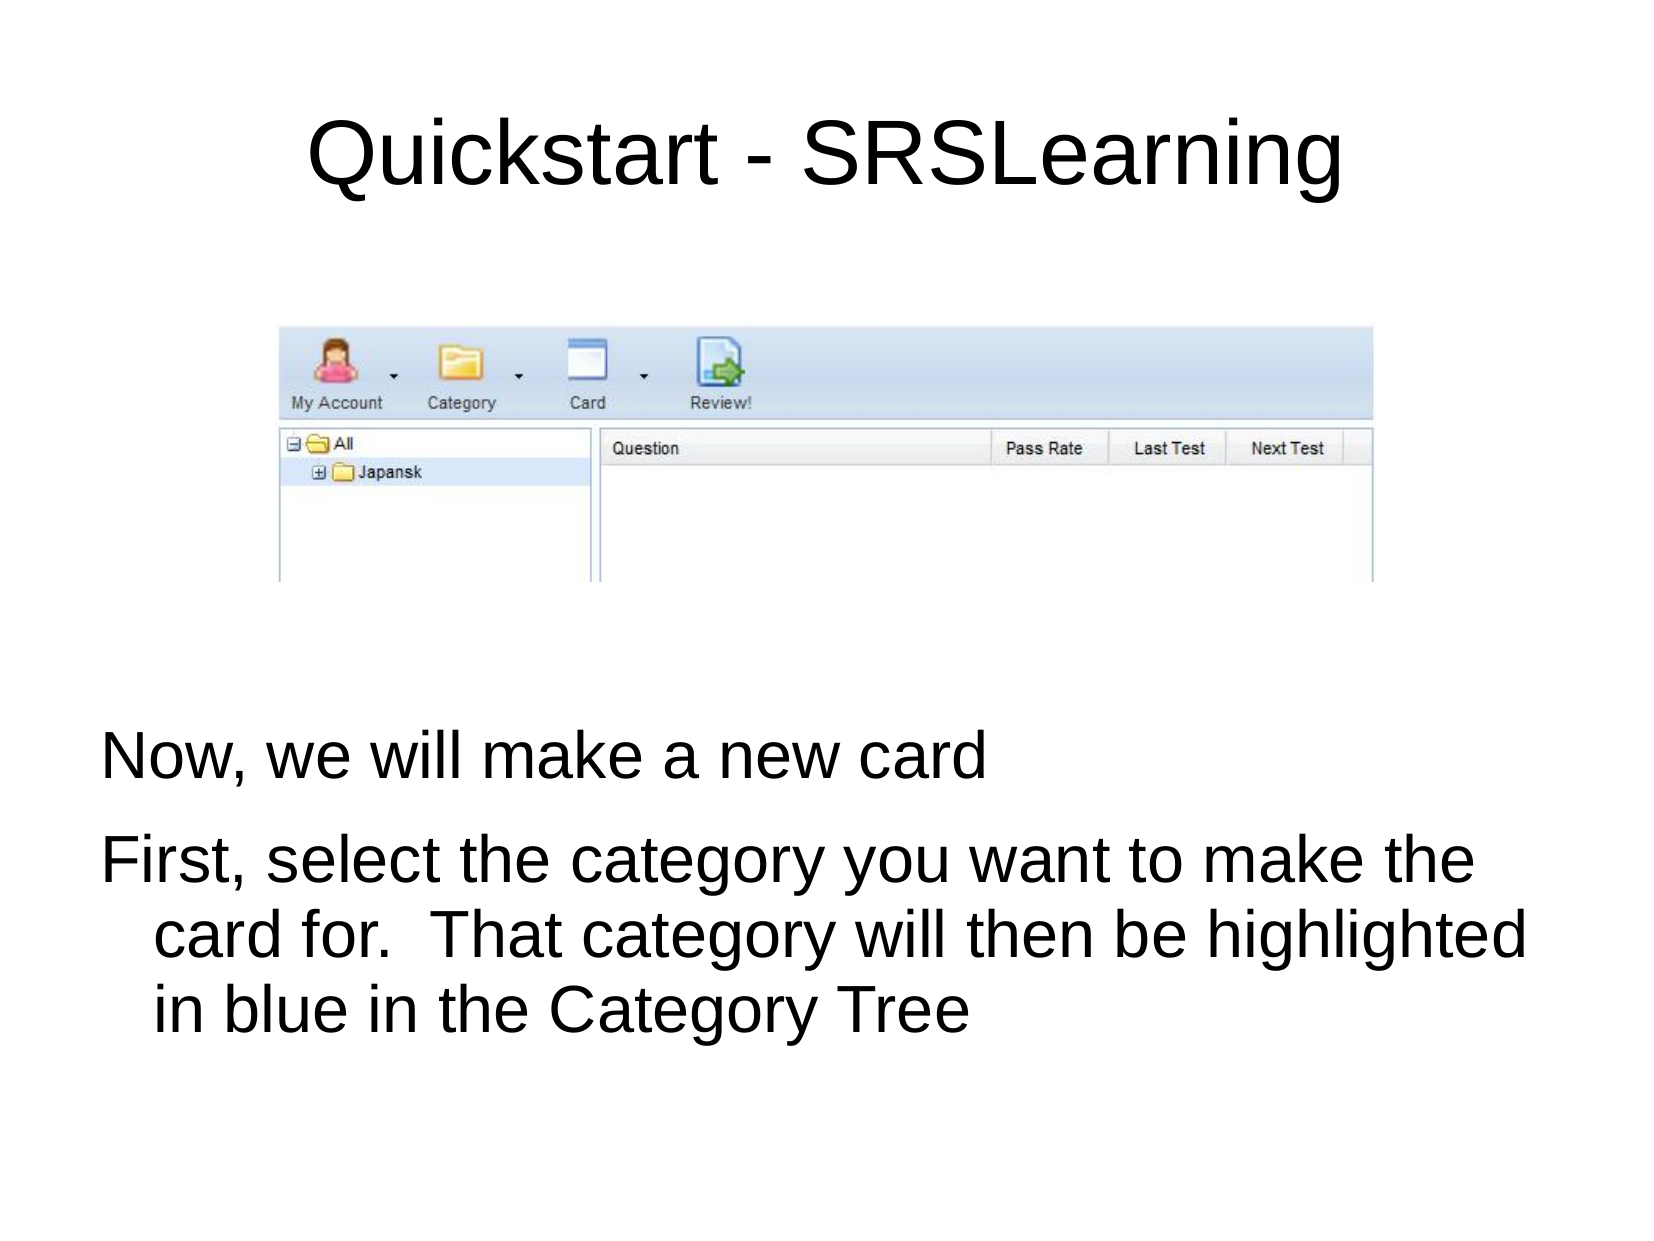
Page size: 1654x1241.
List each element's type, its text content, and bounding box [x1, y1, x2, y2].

picture [273, 321, 1391, 582]
title Quickstart - SRSLearning [82, 56, 1571, 250]
list Now, we will make a new card First, select the category you want to make the card for. That category will then be highlighted in blue in the Category Tree [82, 717, 1571, 1094]
